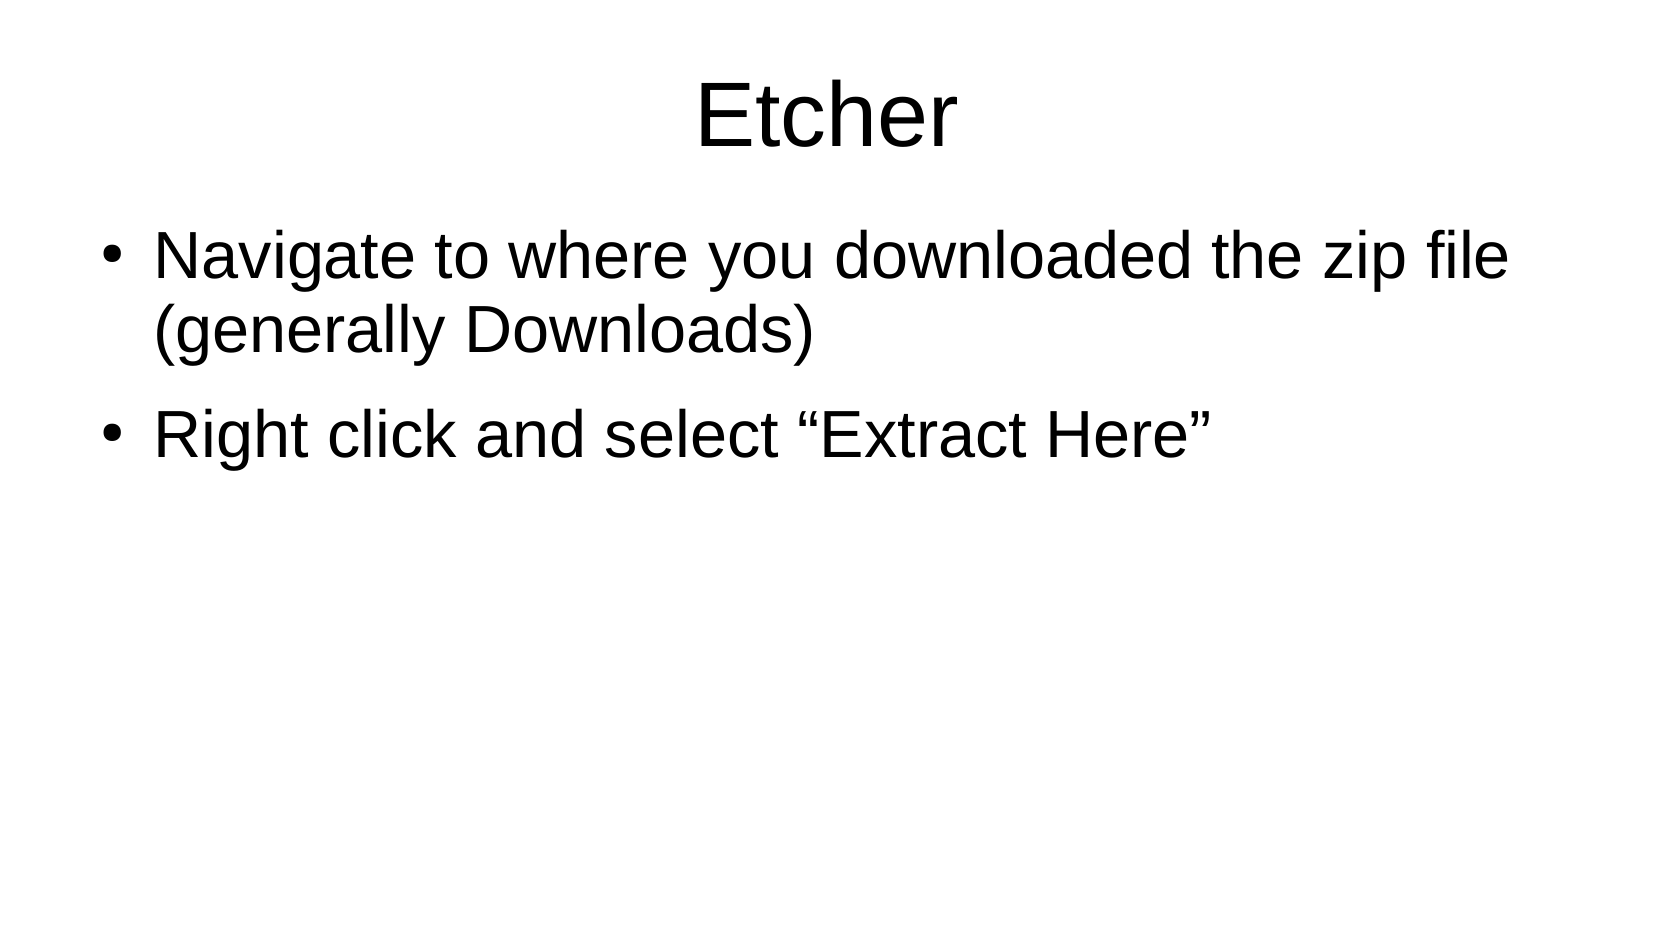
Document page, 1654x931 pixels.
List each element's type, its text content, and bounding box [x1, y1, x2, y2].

title Etcher [82, 37, 1571, 193]
list Navigate to where you downloaded the zip file (generally Downloads) Right click and select “Extract Here” [82, 217, 1571, 758]
